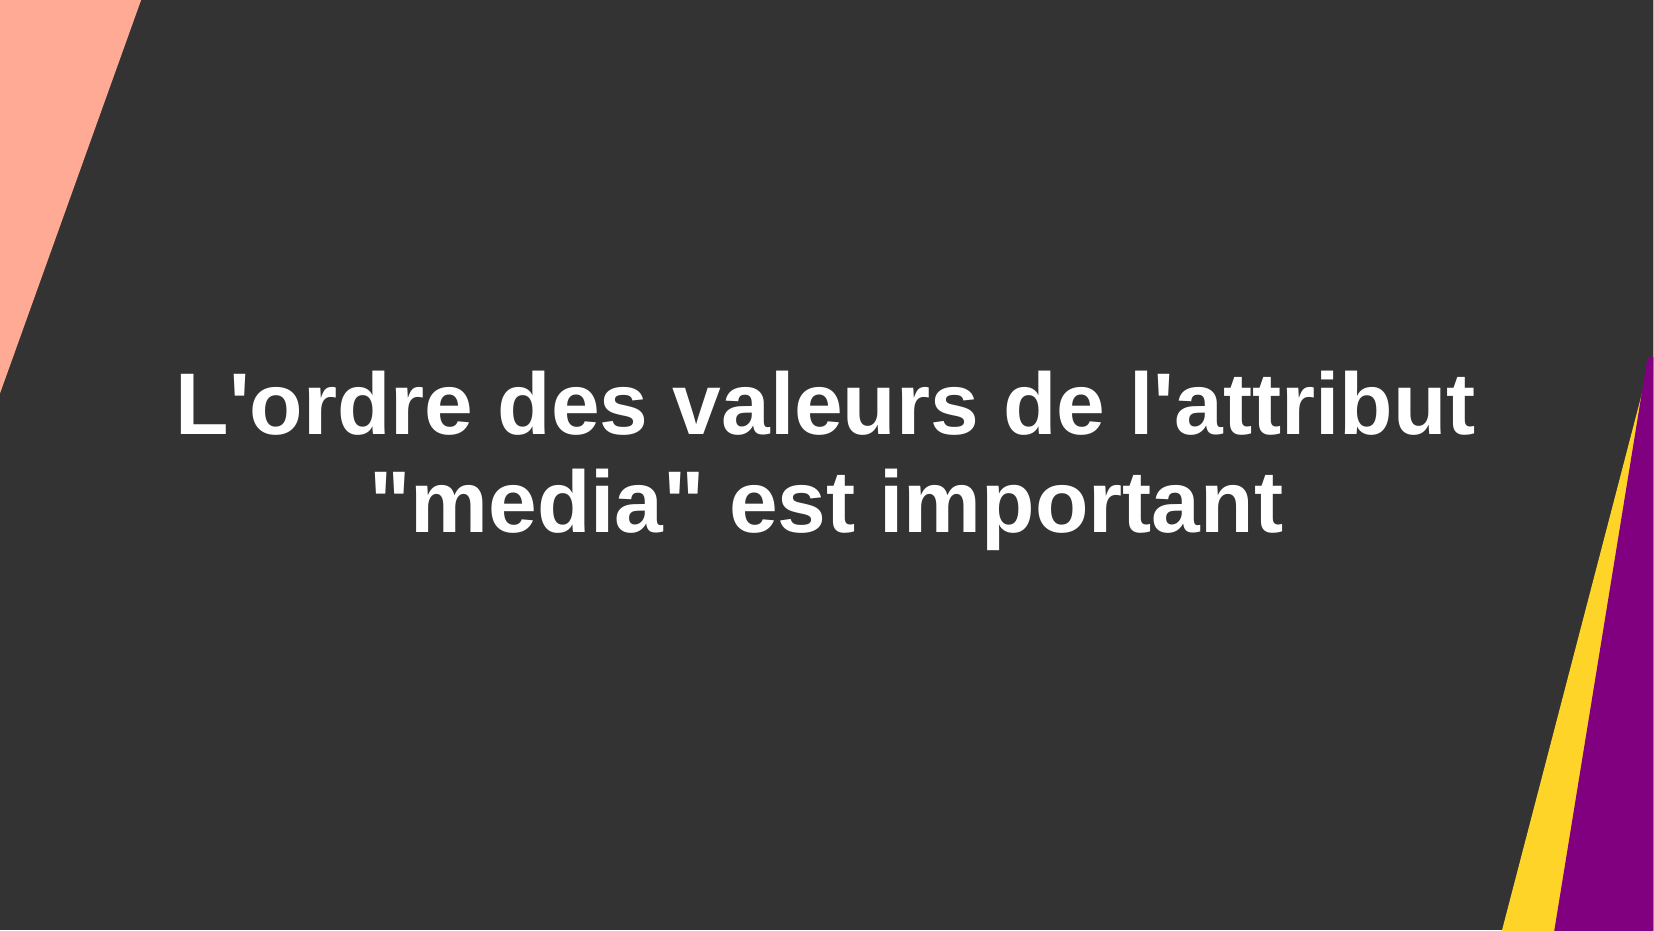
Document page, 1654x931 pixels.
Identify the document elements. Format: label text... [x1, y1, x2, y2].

text_box [1501, 356, 1654, 931]
title L'ordre des valeurs de l'attribut "media" est important [31, 355, 1622, 649]
text_box [0, 0, 142, 394]
